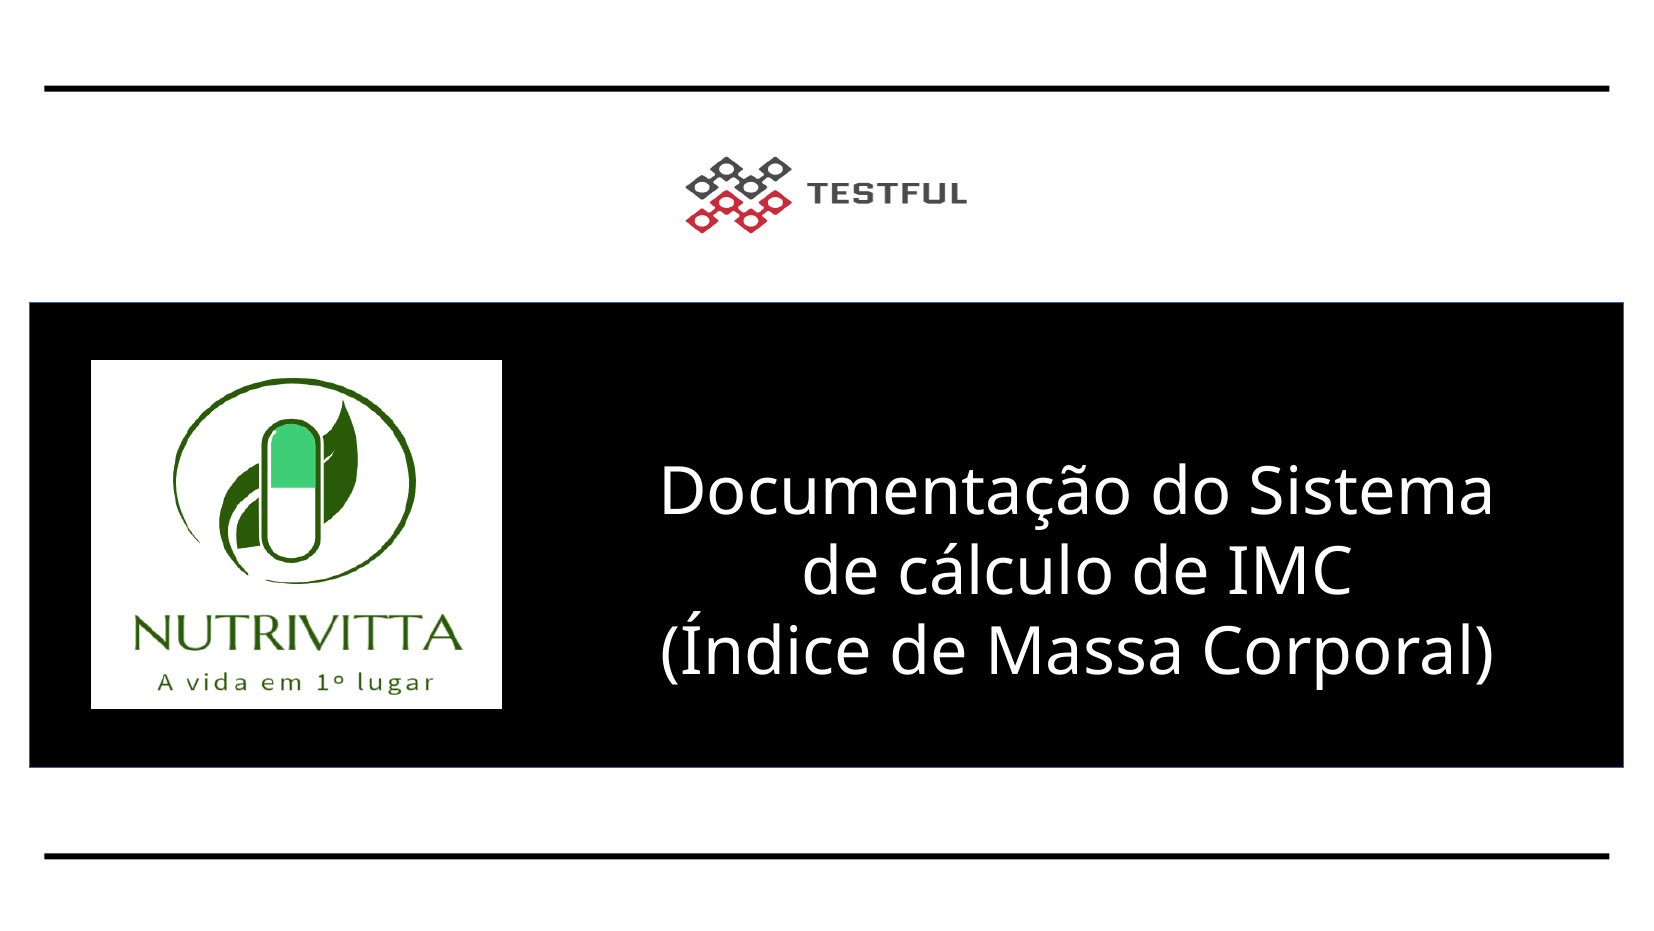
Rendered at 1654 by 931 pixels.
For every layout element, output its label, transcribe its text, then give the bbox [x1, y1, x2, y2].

picture [91, 360, 502, 709]
picture [679, 147, 975, 244]
text_box Documentação do Sistema de cálculo de IMC (Índice de Massa Corporal) [620, 490, 1536, 645]
text_box [29, 302, 1624, 768]
